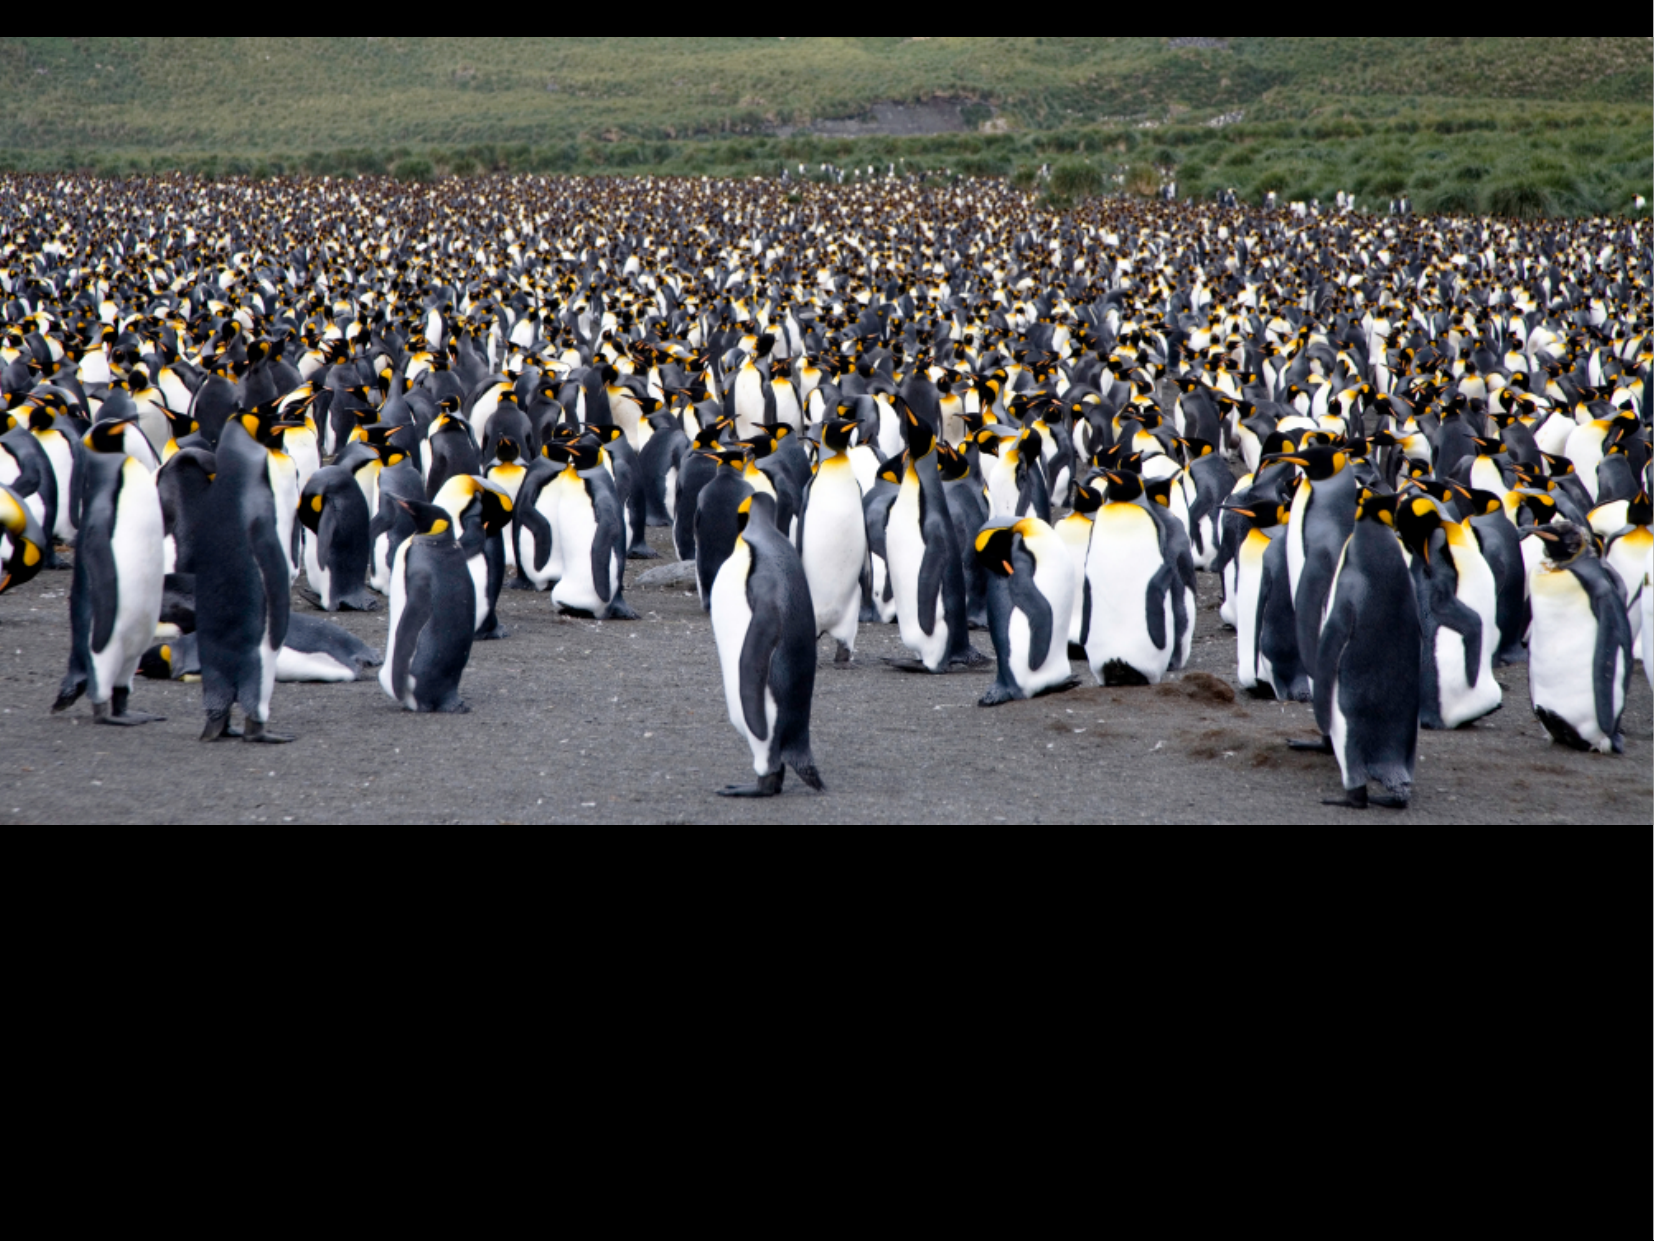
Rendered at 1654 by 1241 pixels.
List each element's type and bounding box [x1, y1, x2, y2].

text_box [0, 826, 1654, 1241]
text_box [0, 0, 1654, 37]
picture [0, 37, 1654, 826]
